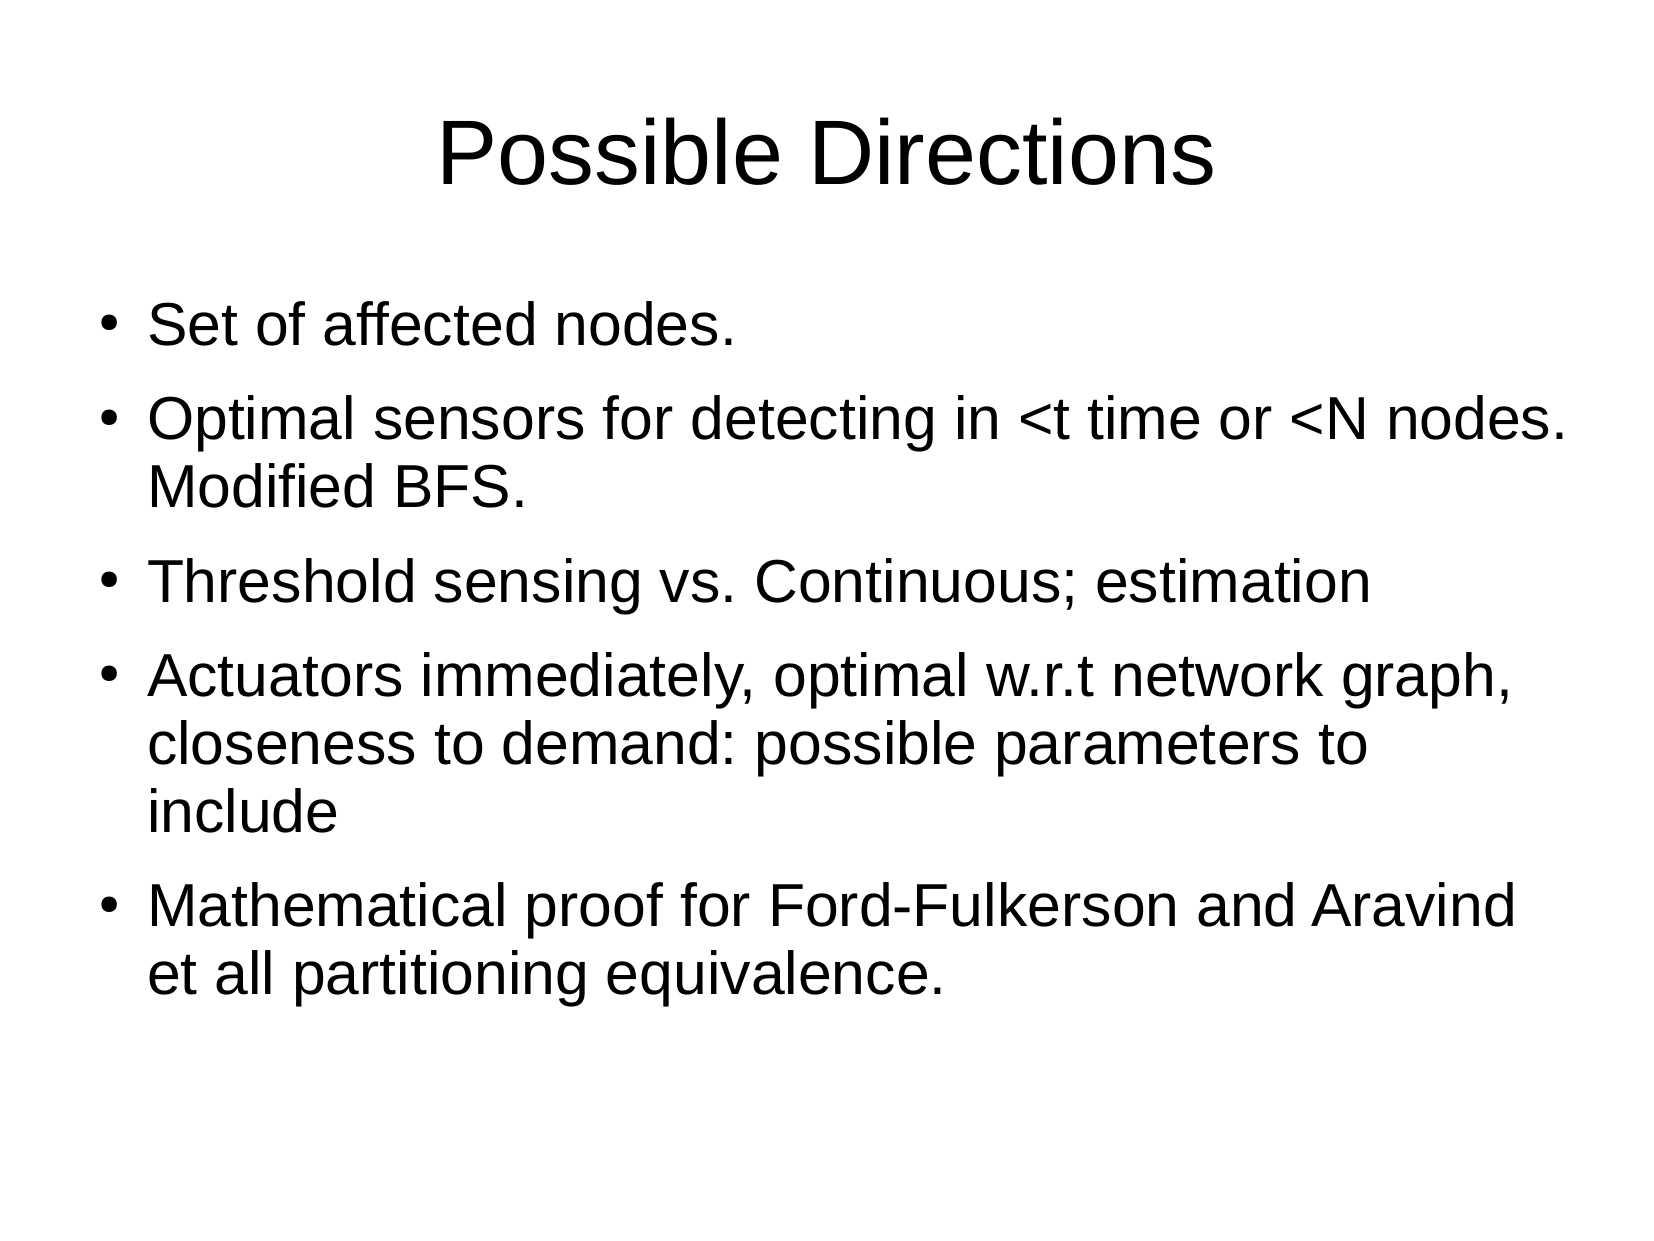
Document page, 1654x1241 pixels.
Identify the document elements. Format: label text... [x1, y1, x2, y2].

title Possible Directions [82, 49, 1571, 257]
list Set of affected nodes. Optimal sensors for detecting in <t time or <N nodes. Modified BFS. Threshold sensing vs. Continuous; estimation Actuators immediately, optimal w.r.t network graph, closeness to demand: possible parameters to include Mathematical proof for Ford-Fulkerson and Aravind et all partitioning equivalence. [82, 290, 1571, 1010]
